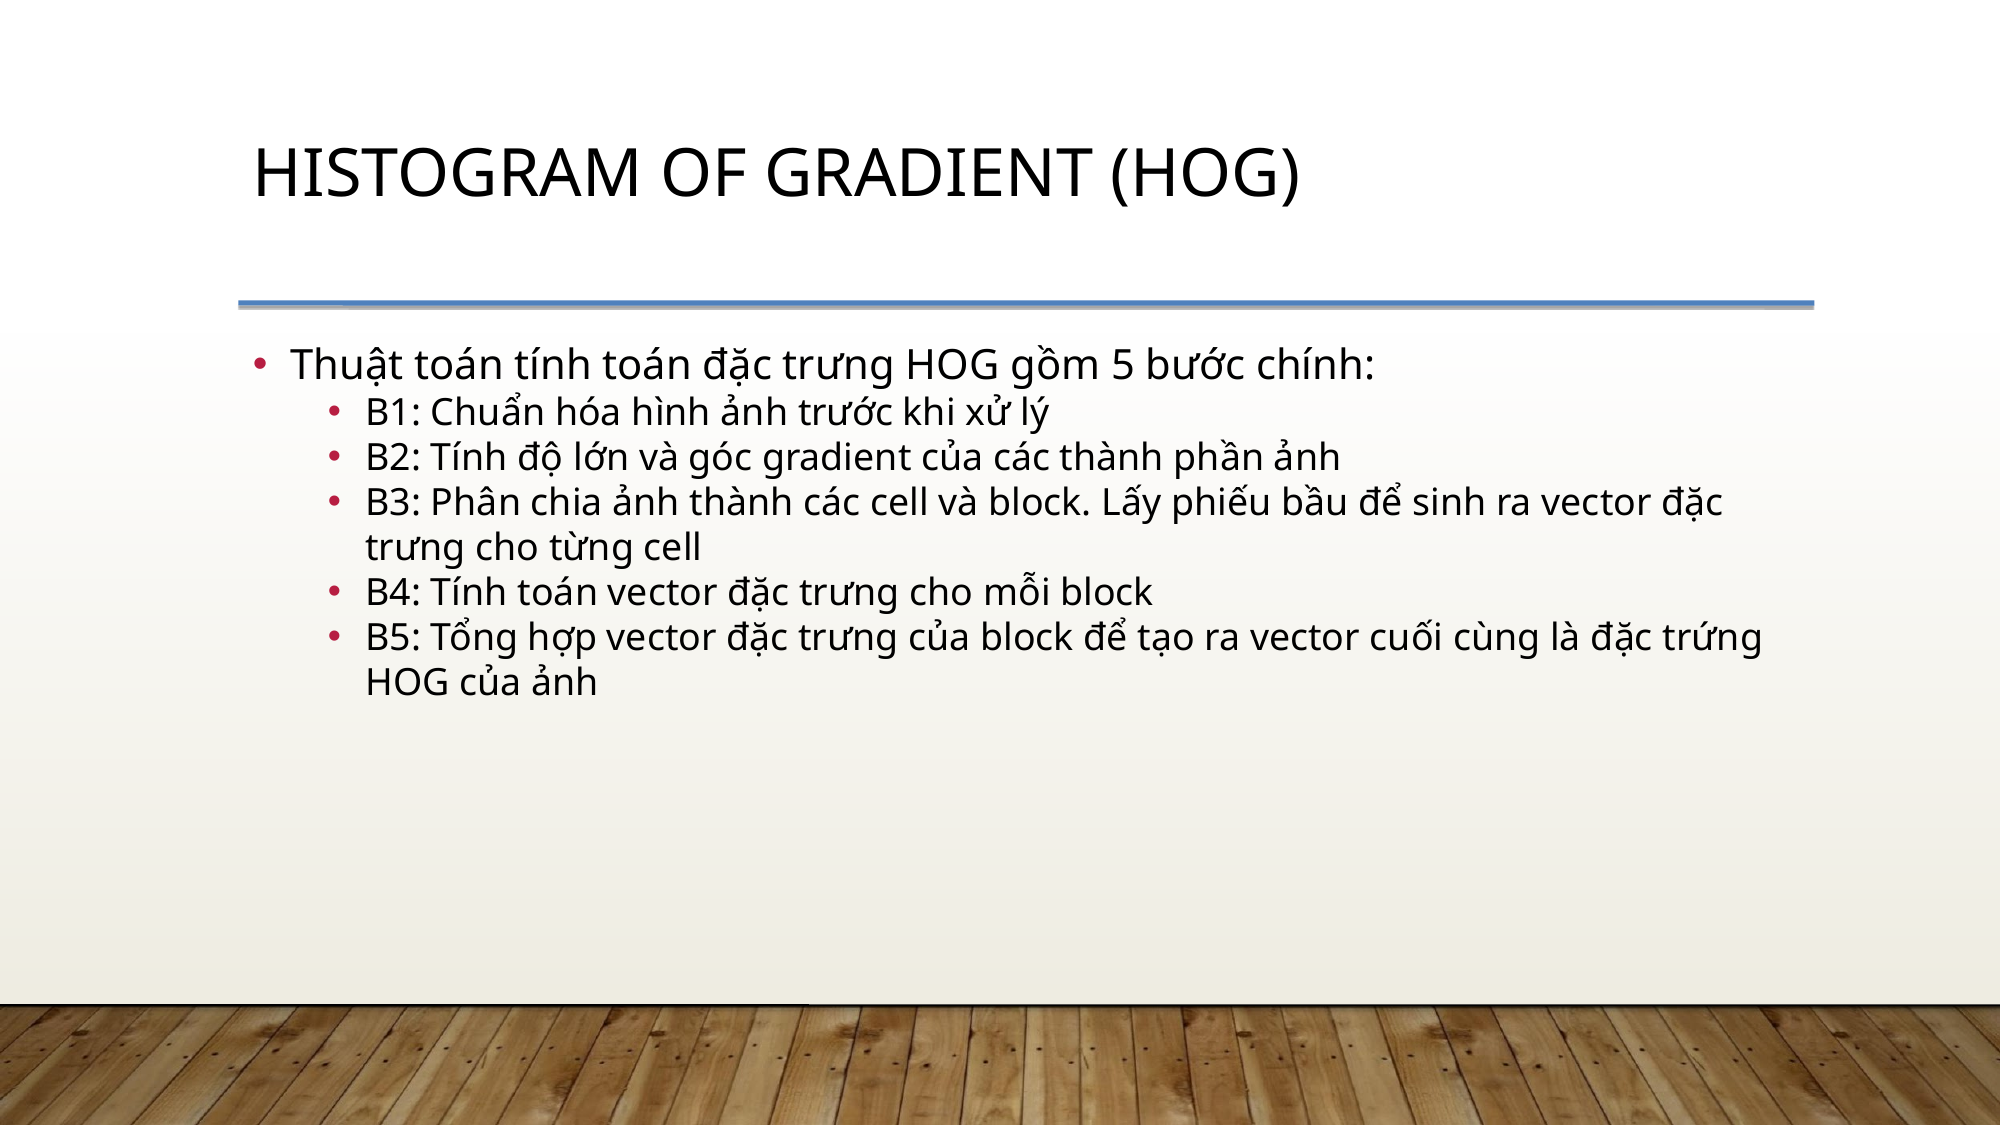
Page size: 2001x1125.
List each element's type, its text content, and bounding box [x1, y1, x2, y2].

picture [0, 1007, 2000, 1125]
text_box Thuật toán tính toán đặc trưng HOG gồm 5 bước chính: B1: Chuẩn hóa hình ảnh trước khi xử lý B2: Tính độ lớn và góc gradient của các thành phần ảnh B3: Phân chia ảnh thành các cell và block. Lấy phiếu bầu để sinh ra vector đặc trưng cho từng cell B4: Tính toán vector đặc trưng cho mỗi block B5: Tổng hợp vector đặc trưng của block để tạo ra vector cuối cùng là đặc trứng HOG của ảnh [238, 330, 1814, 897]
text_box HISTOGRAM OF GRADIENT (HOG) [238, 131, 1814, 304]
